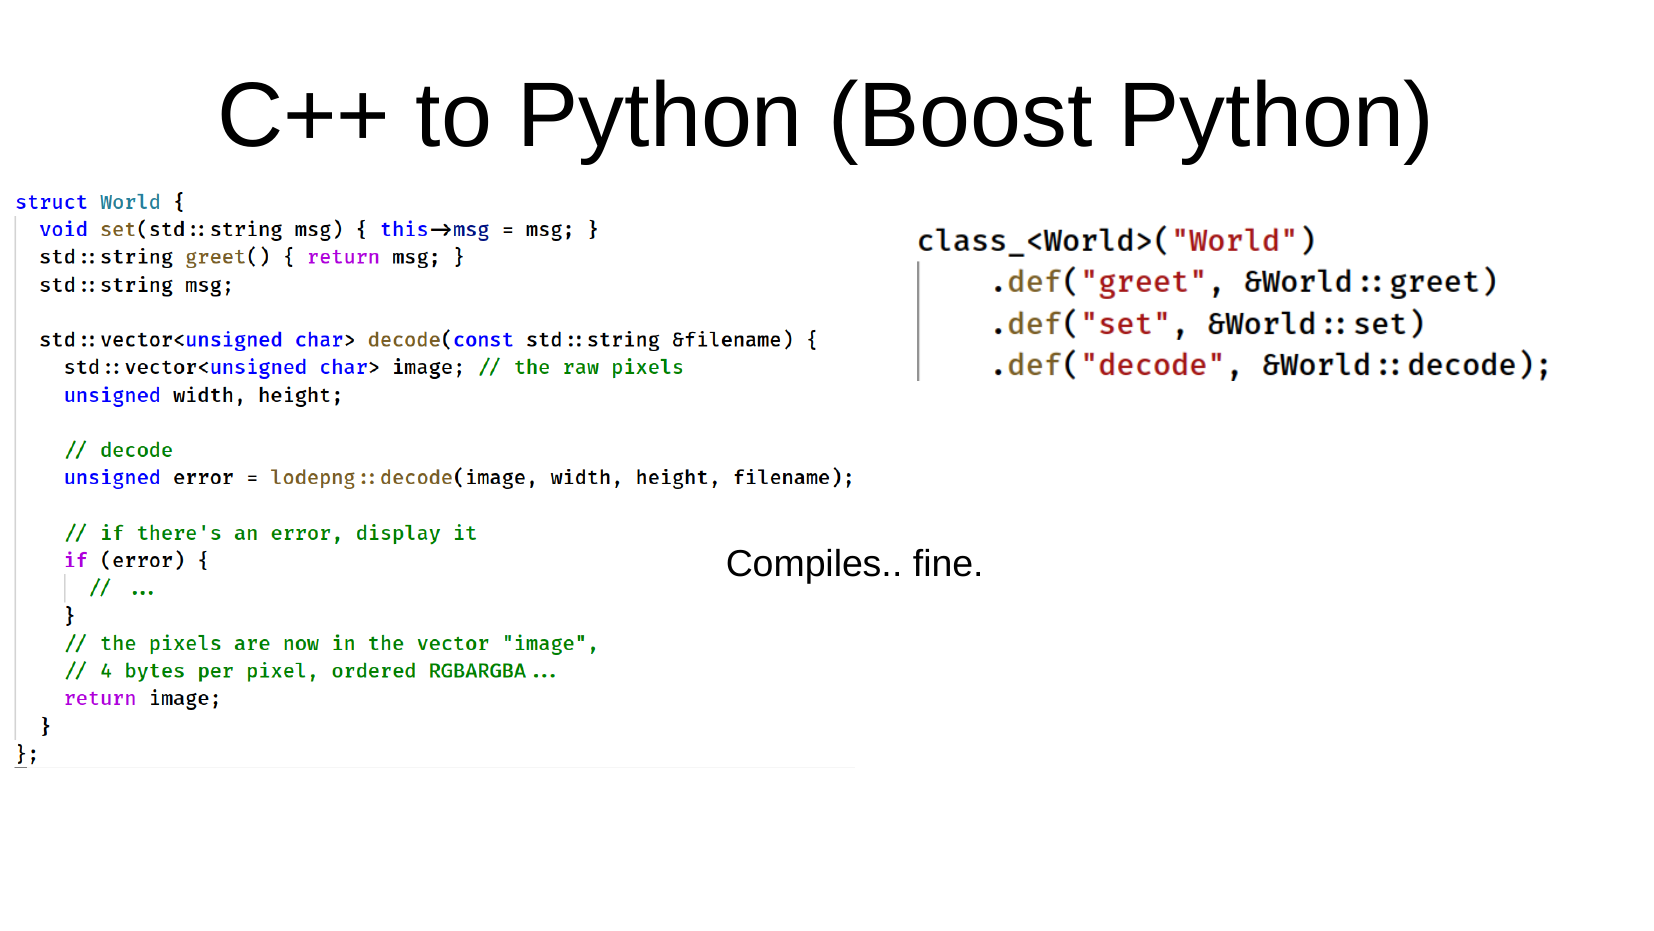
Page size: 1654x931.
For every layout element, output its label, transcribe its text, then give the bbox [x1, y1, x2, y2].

title C++ to Python (Boost Python) [82, 37, 1571, 193]
picture [11, 192, 855, 768]
text_box Compiles.. fine. [711, 535, 999, 634]
picture [917, 224, 1571, 381]
